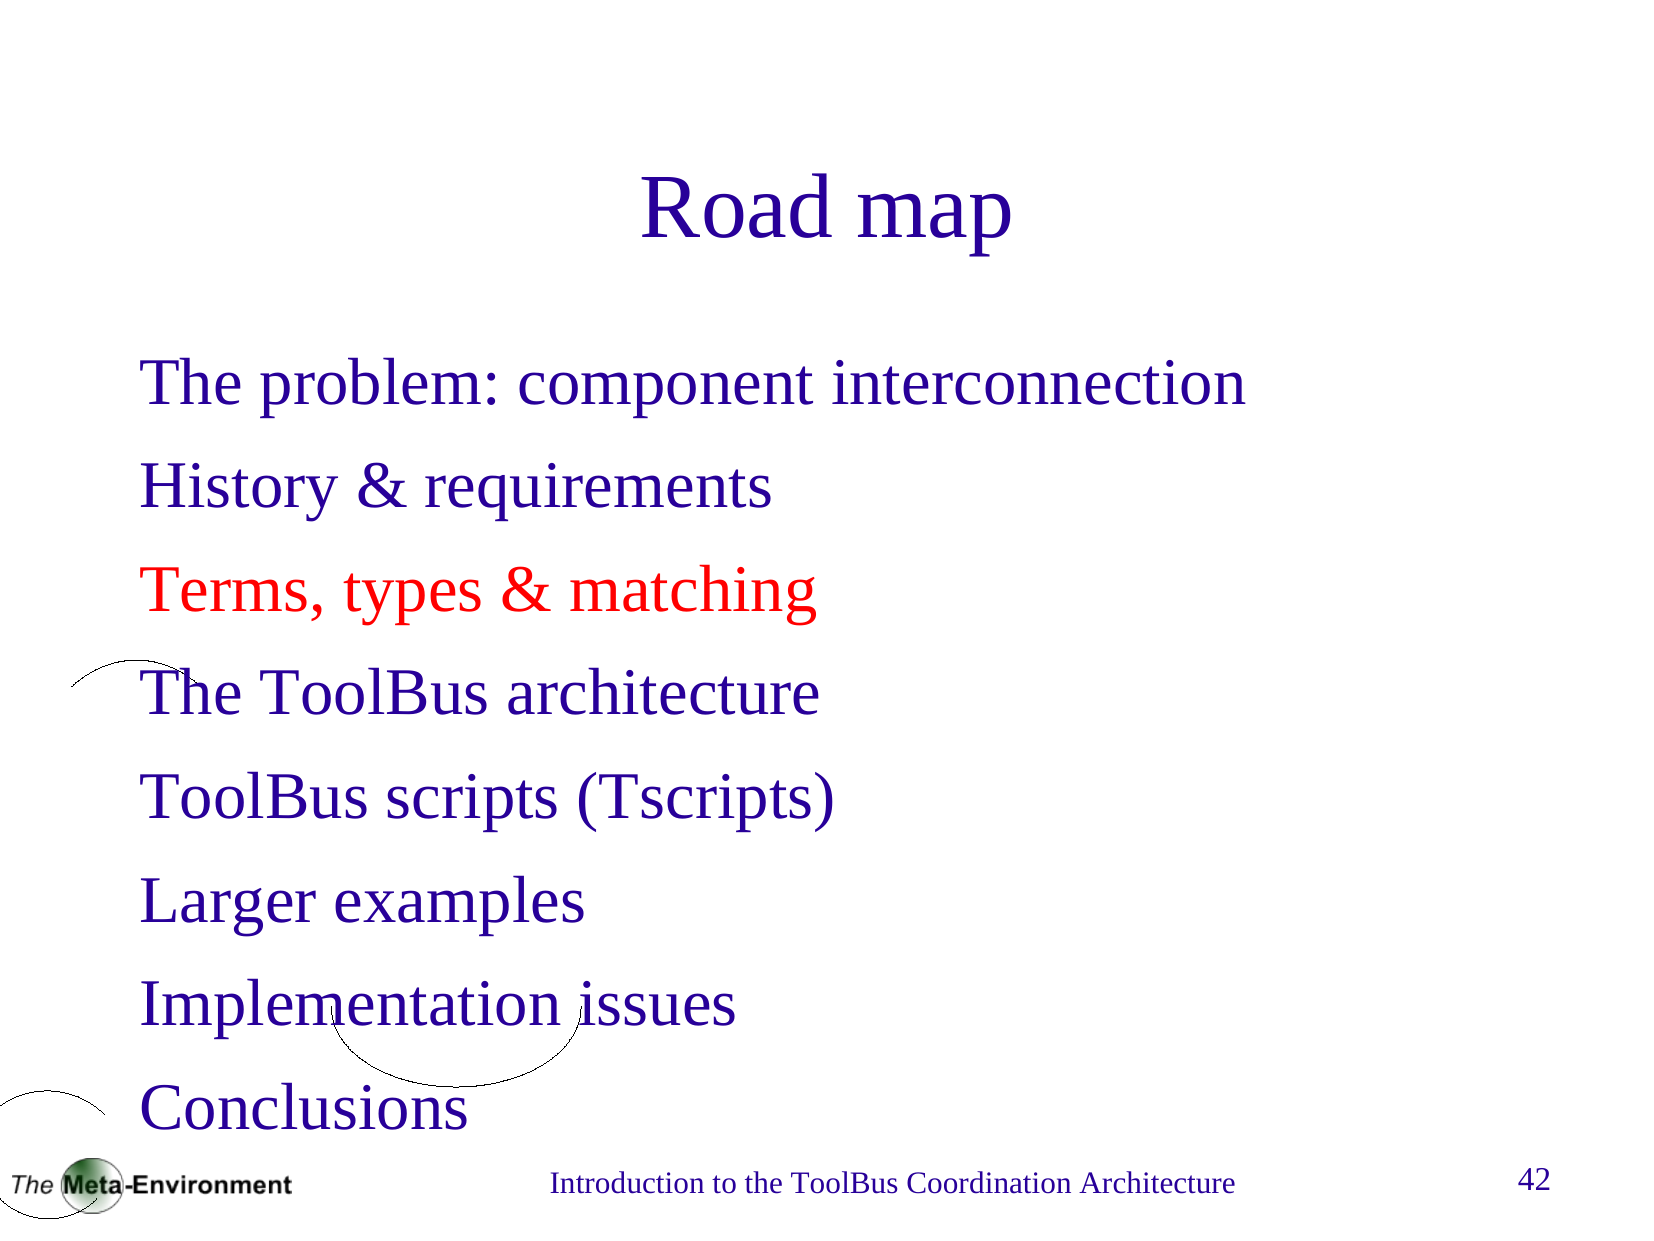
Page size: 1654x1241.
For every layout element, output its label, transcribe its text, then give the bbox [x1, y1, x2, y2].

list The problem: component interconnection History & requirements Terms, types & matching The ToolBus architecture ToolBus scripts (Tscripts) Larger examples Implementation issues Conclusions [121, 344, 1534, 1144]
title Road map [121, 102, 1534, 311]
picture [12, 1158, 292, 1214]
